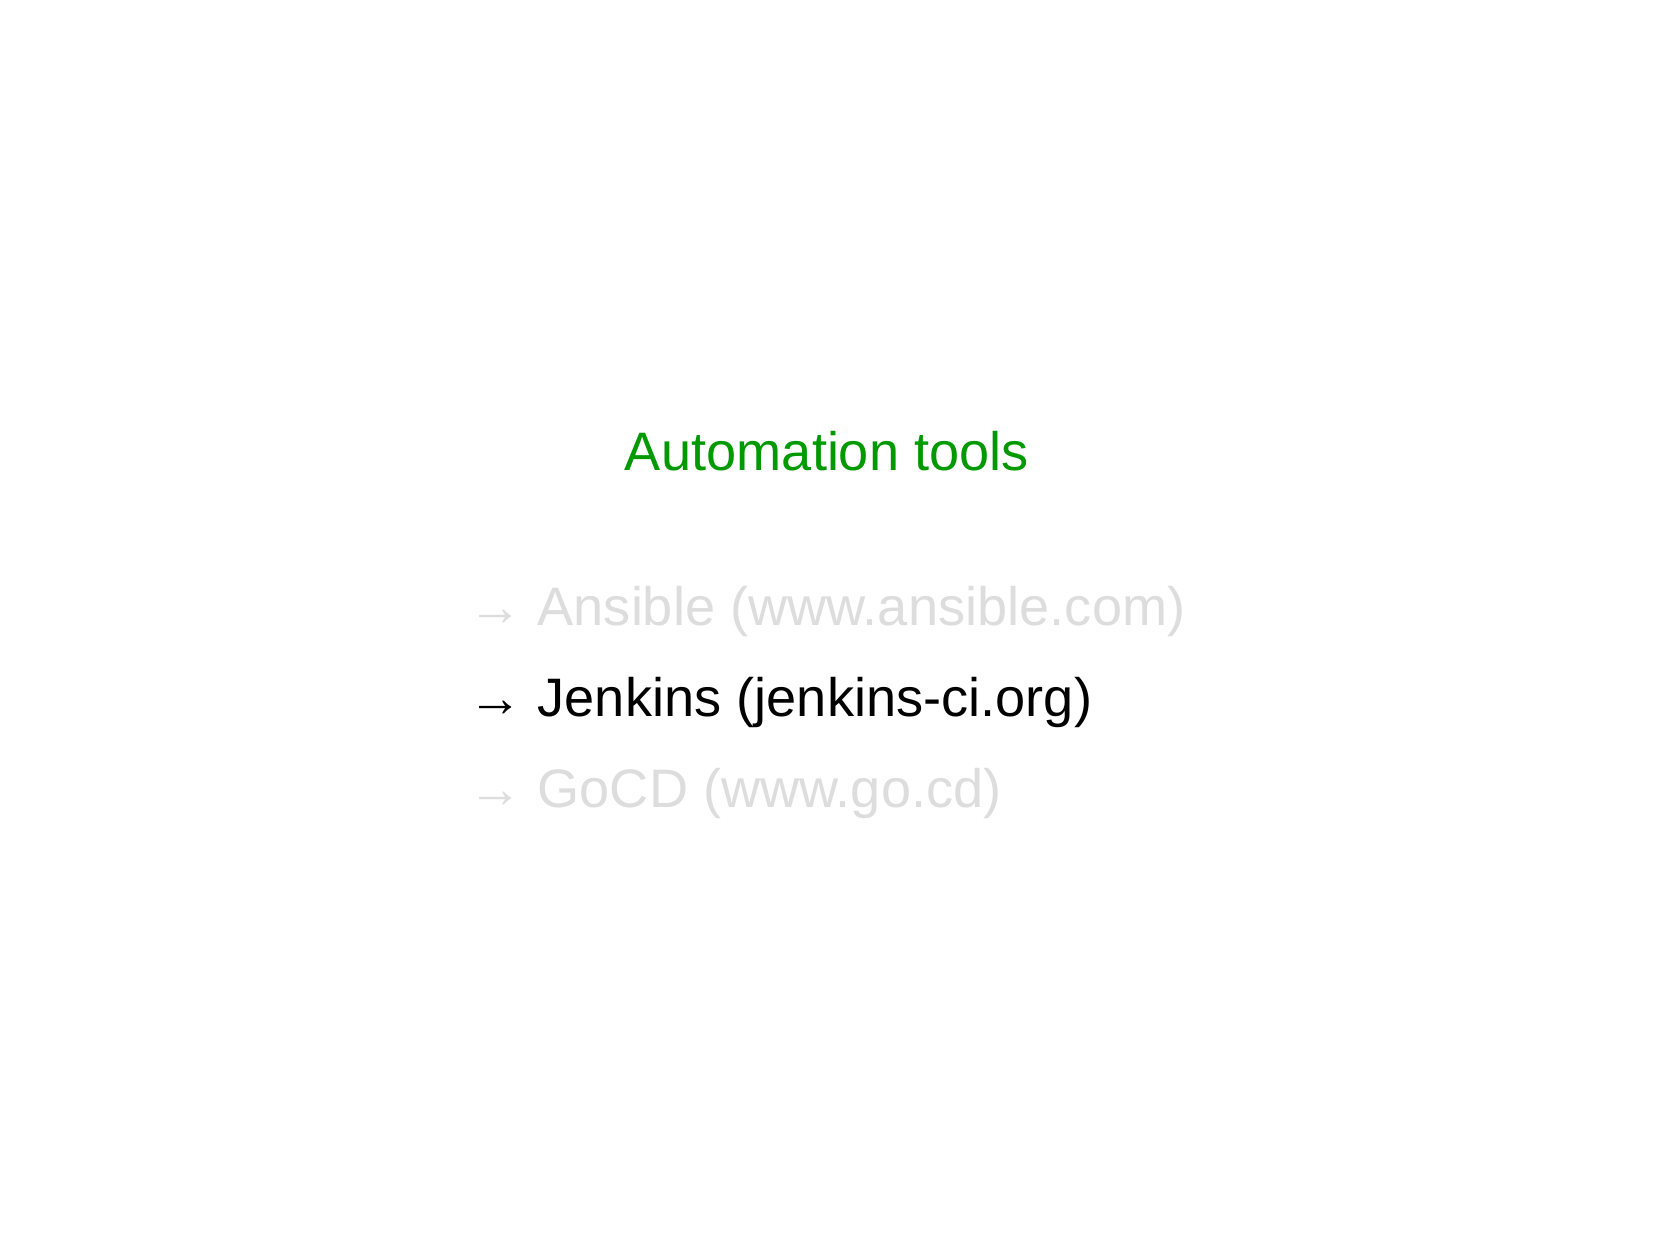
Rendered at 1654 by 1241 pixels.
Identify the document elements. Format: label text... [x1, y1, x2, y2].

text_box Automation tools → Ansible (www.ansible.com) → Jenkins (jenkins-ci.org) → GoCD (www.go.cd) [453, 413, 1201, 827]
